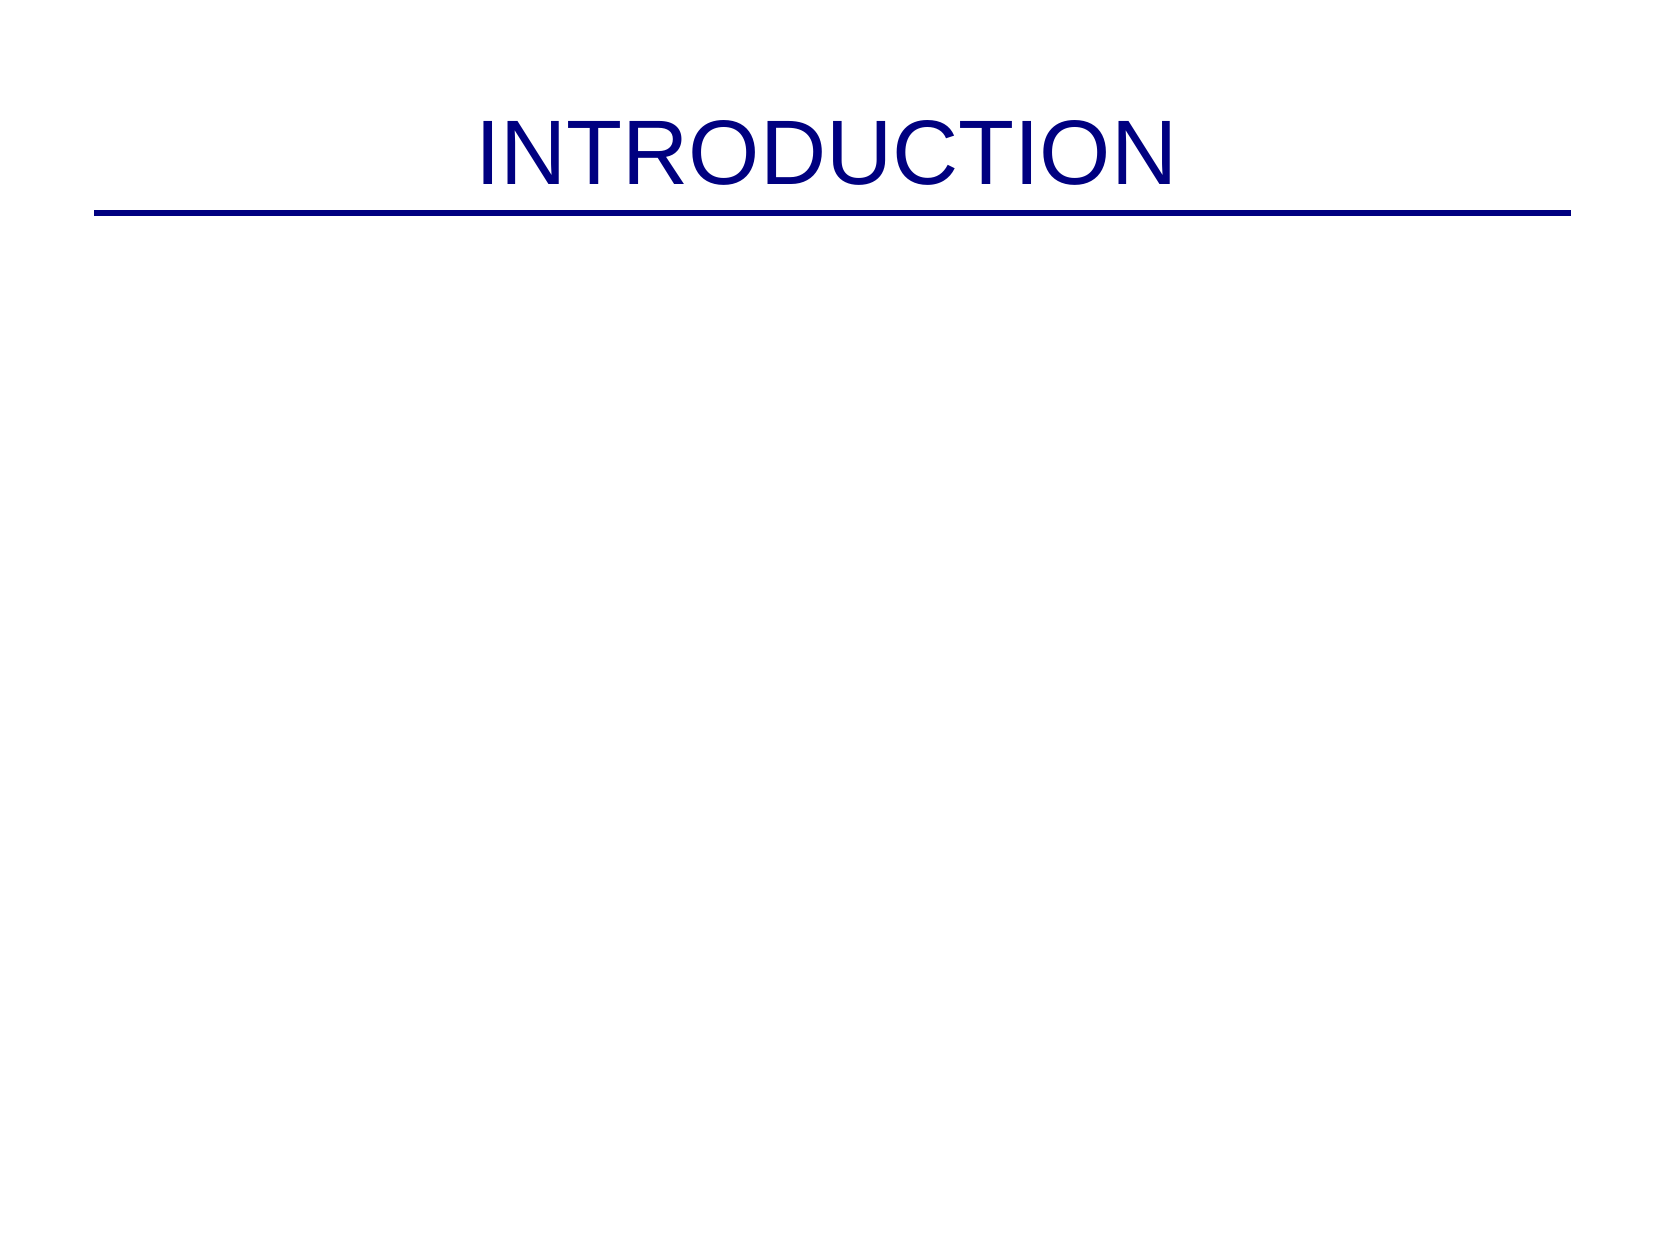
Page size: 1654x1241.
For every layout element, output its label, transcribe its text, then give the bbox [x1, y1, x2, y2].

title INTRODUCTION [82, 49, 1571, 257]
